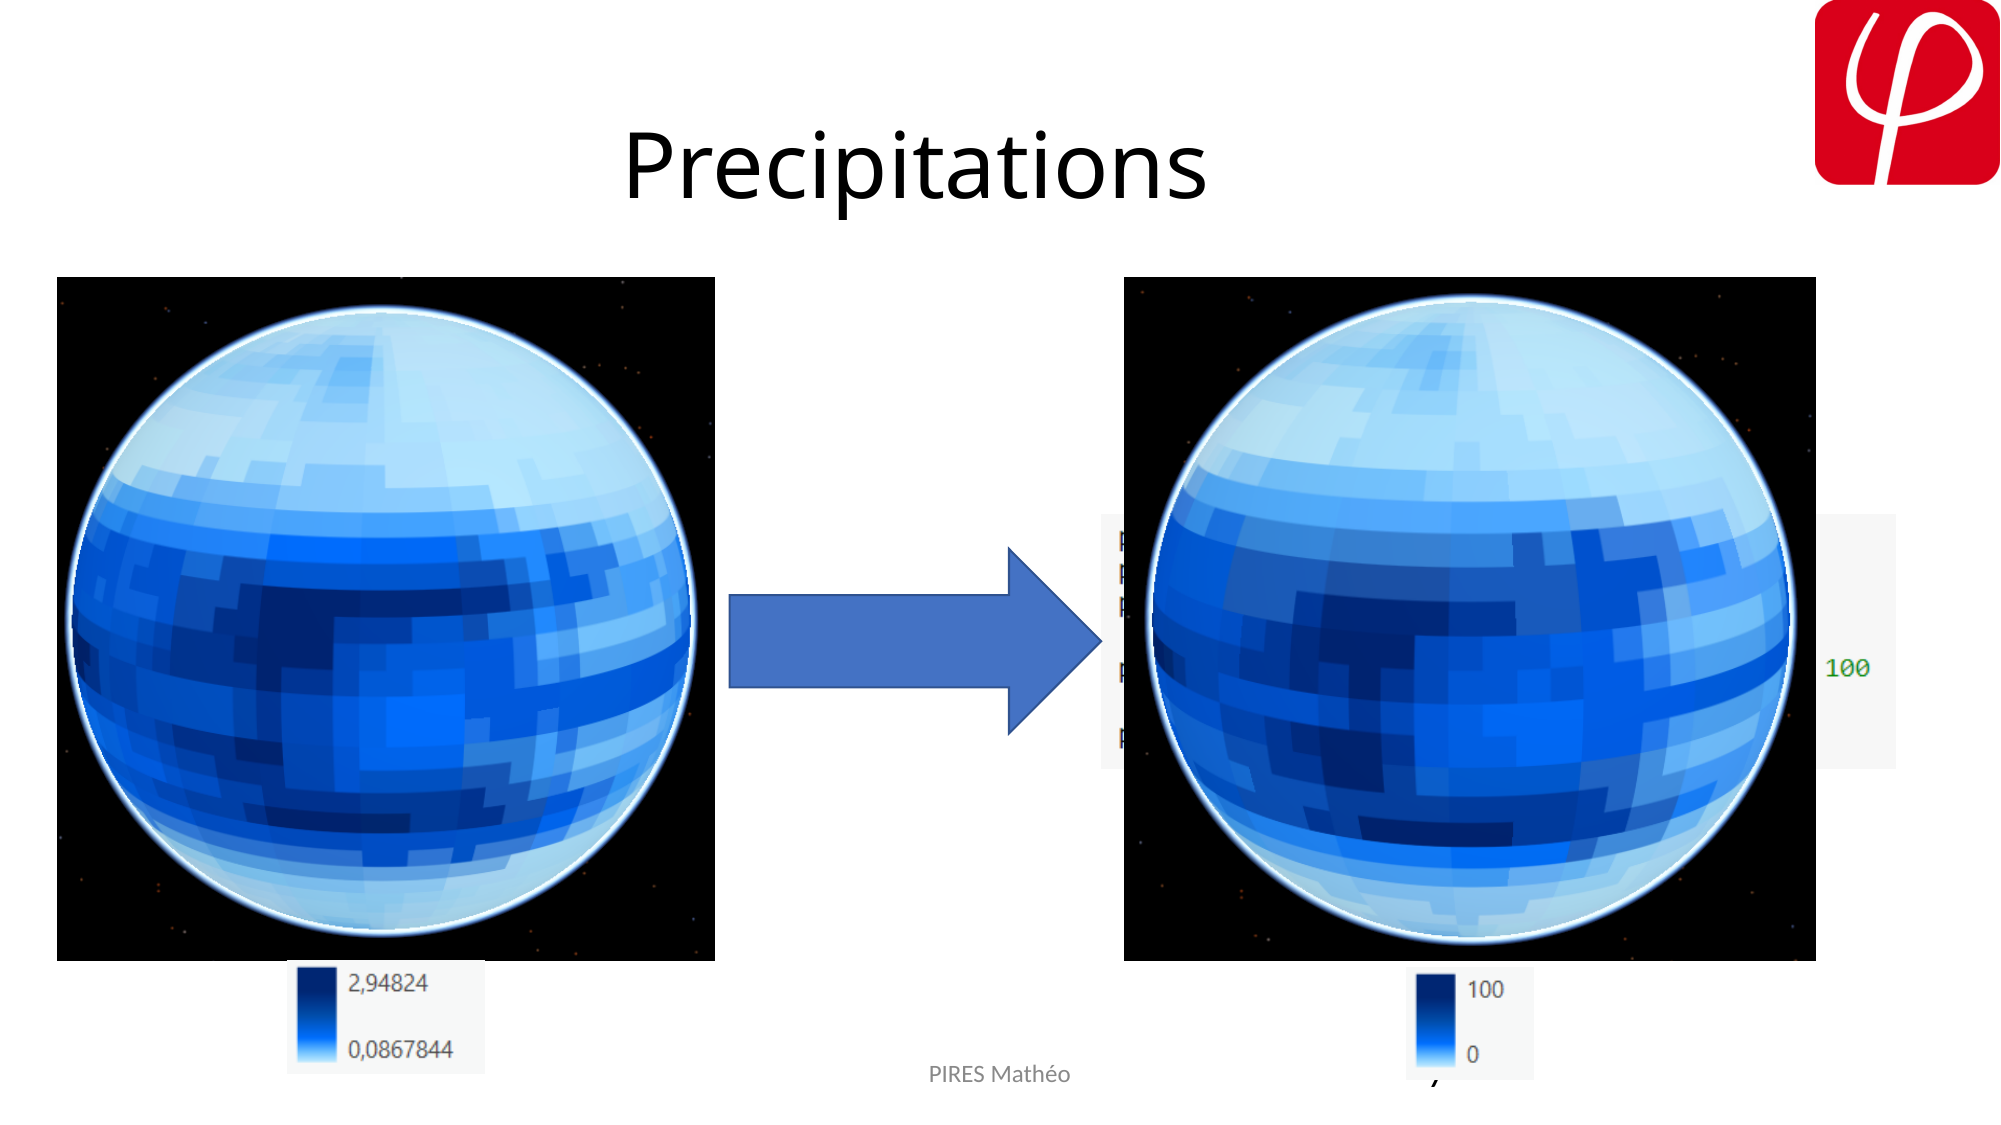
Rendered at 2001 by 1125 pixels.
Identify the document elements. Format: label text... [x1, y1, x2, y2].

text_box [729, 548, 1102, 734]
picture [57, 277, 715, 1074]
text_box PIRES Mathéo [662, 1042, 1338, 1103]
picture [1406, 967, 1534, 1080]
picture [1101, 277, 1896, 961]
text_box 7 [1412, 1042, 1863, 1103]
picture [1815, 0, 2000, 185]
title Precipitations [52, 59, 1778, 278]
